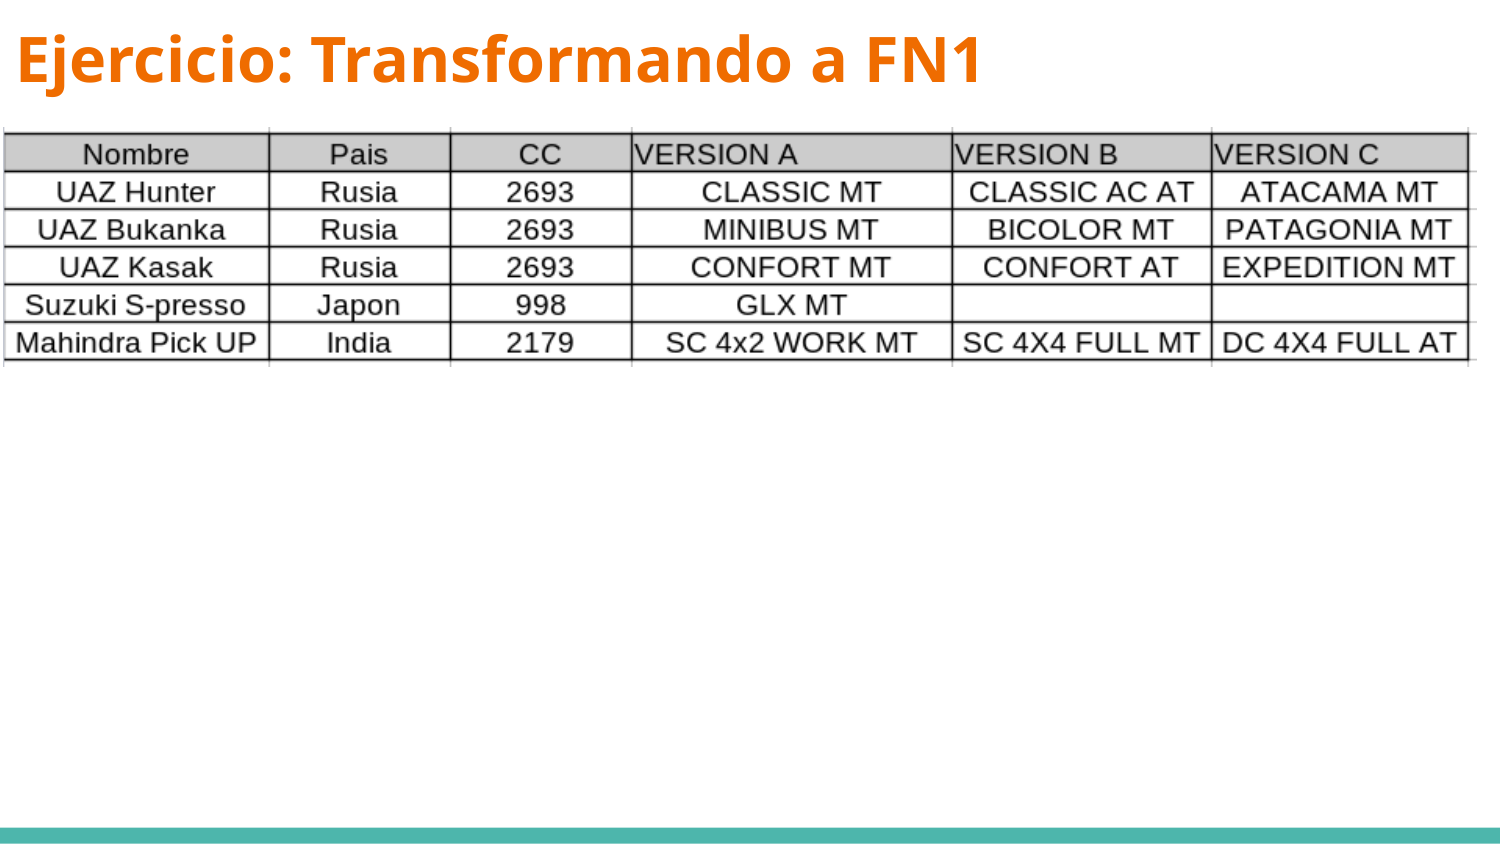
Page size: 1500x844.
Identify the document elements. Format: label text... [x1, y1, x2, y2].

picture [3, 127, 1477, 367]
title Ejercicio: Transformando a FN1 [0, 0, 1398, 116]
